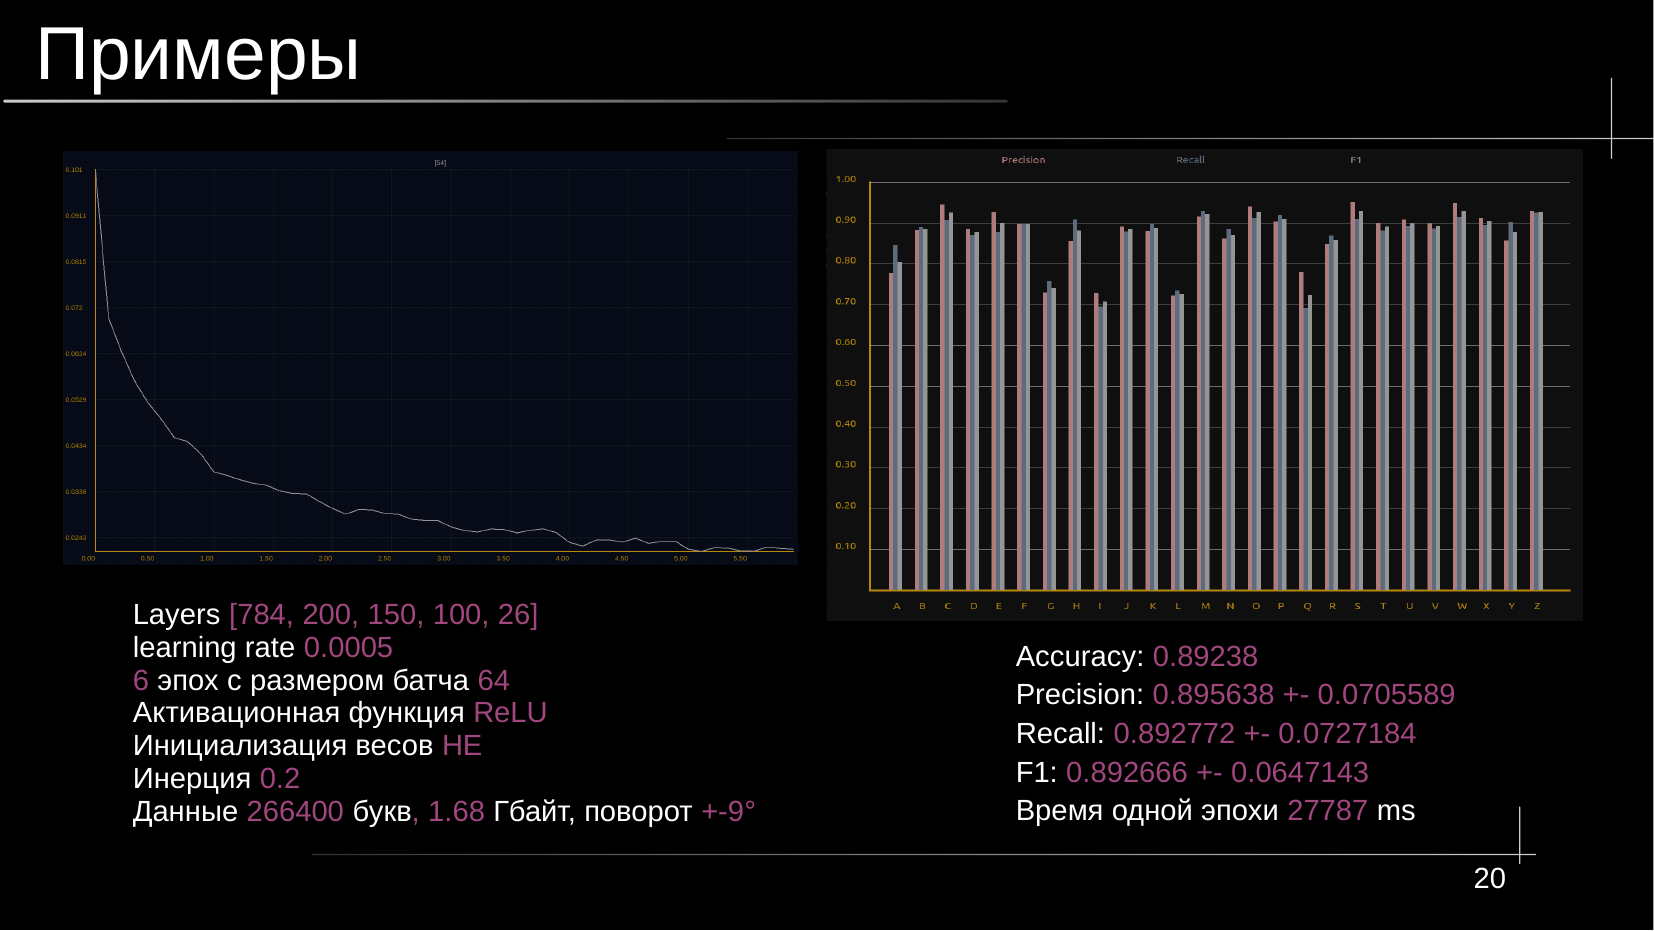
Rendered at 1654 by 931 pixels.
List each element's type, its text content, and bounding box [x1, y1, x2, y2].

text_box Accuracy: 0.89238 Precision: 0.895638 +- 0.0705589 Recall: 0.892772 +- 0.0727184 F1: 0.892666 +- 0.0647143 Время одной эпохи 27787 ms [927, 632, 1472, 835]
picture [63, 151, 798, 565]
text_box Layers [784, 200, 150, 100, 26] learning rate 0.0005 6 эпох с размером батча 64 Активационная функция ReLU Инициализация весов HE Инерция 0.2 Данные 266400 букв, 1.68 Гбайт, поворот +-9° [118, 590, 771, 901]
picture [826, 149, 1583, 621]
title Примеры [35, 0, 1601, 107]
